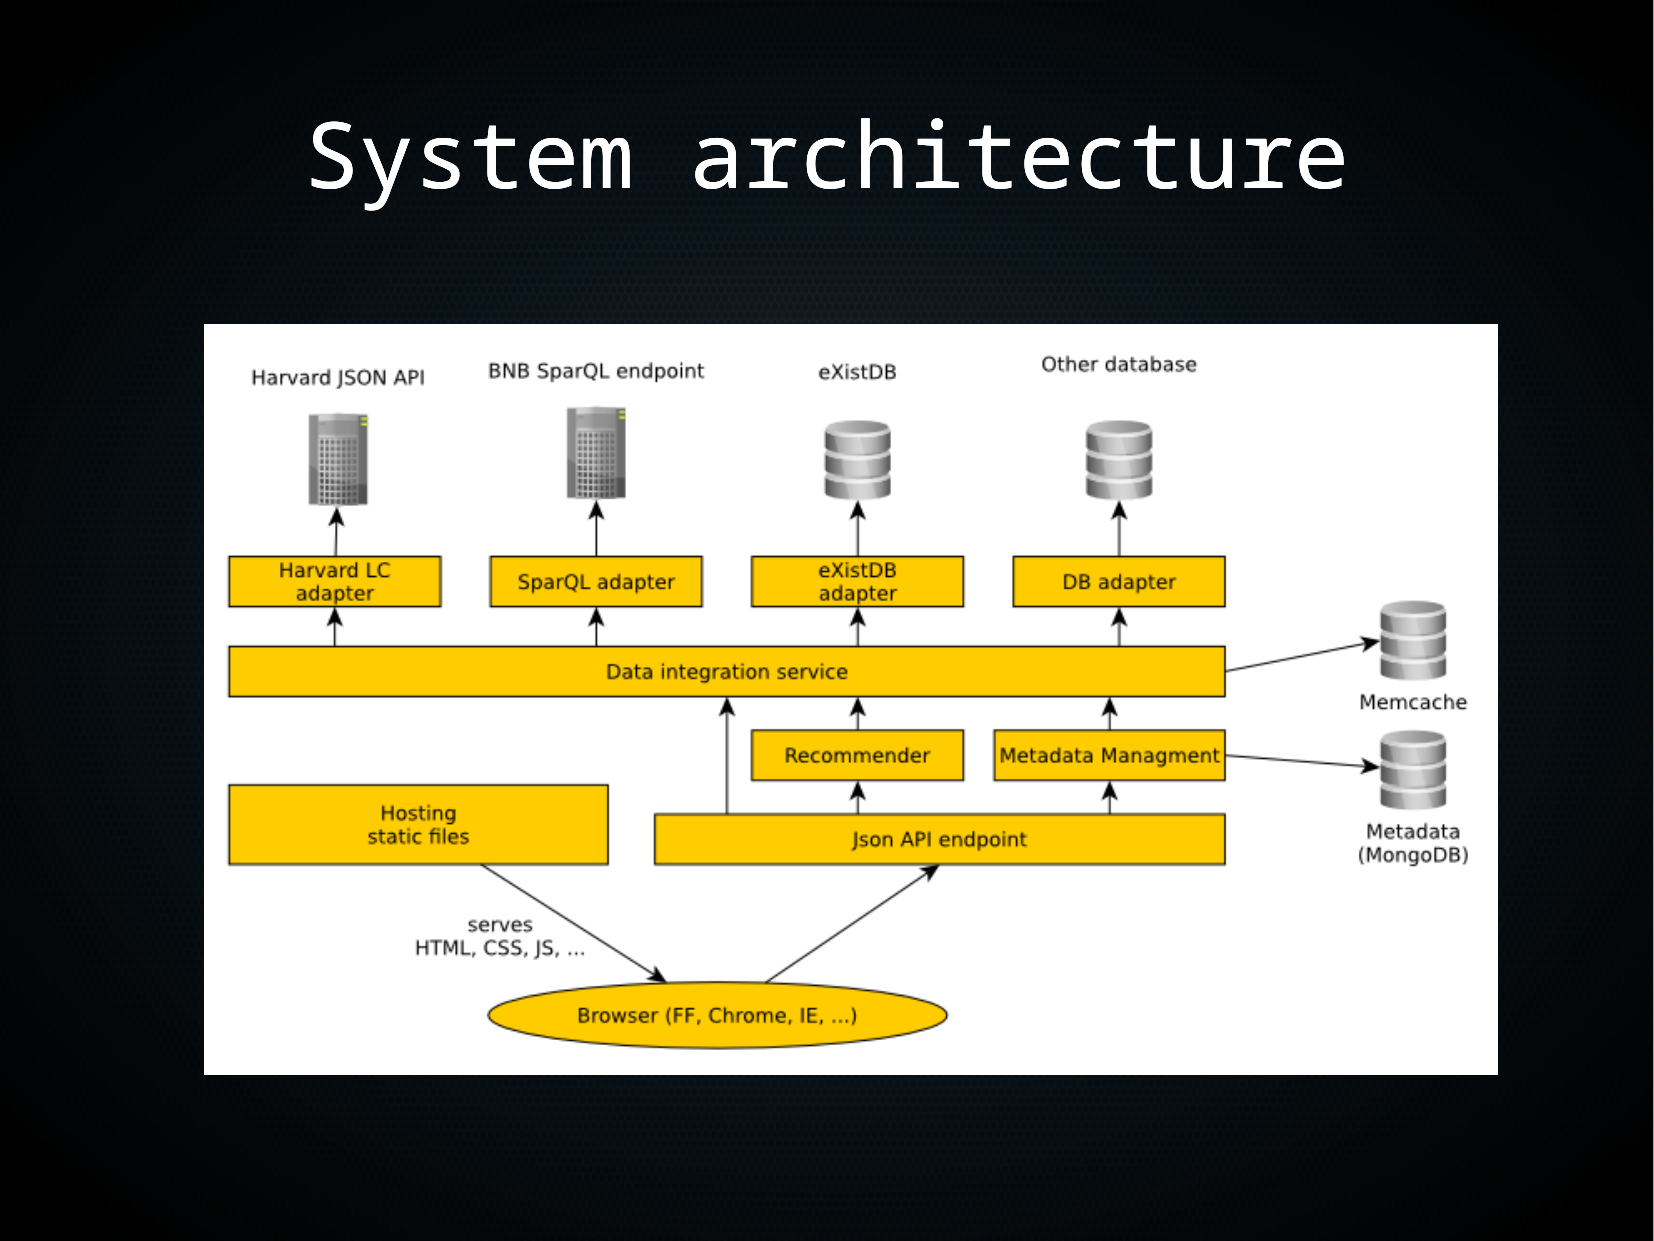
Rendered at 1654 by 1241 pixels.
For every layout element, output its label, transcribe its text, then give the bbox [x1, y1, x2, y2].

title System architecture [82, 49, 1571, 257]
picture [0, 0, 1654, 1241]
